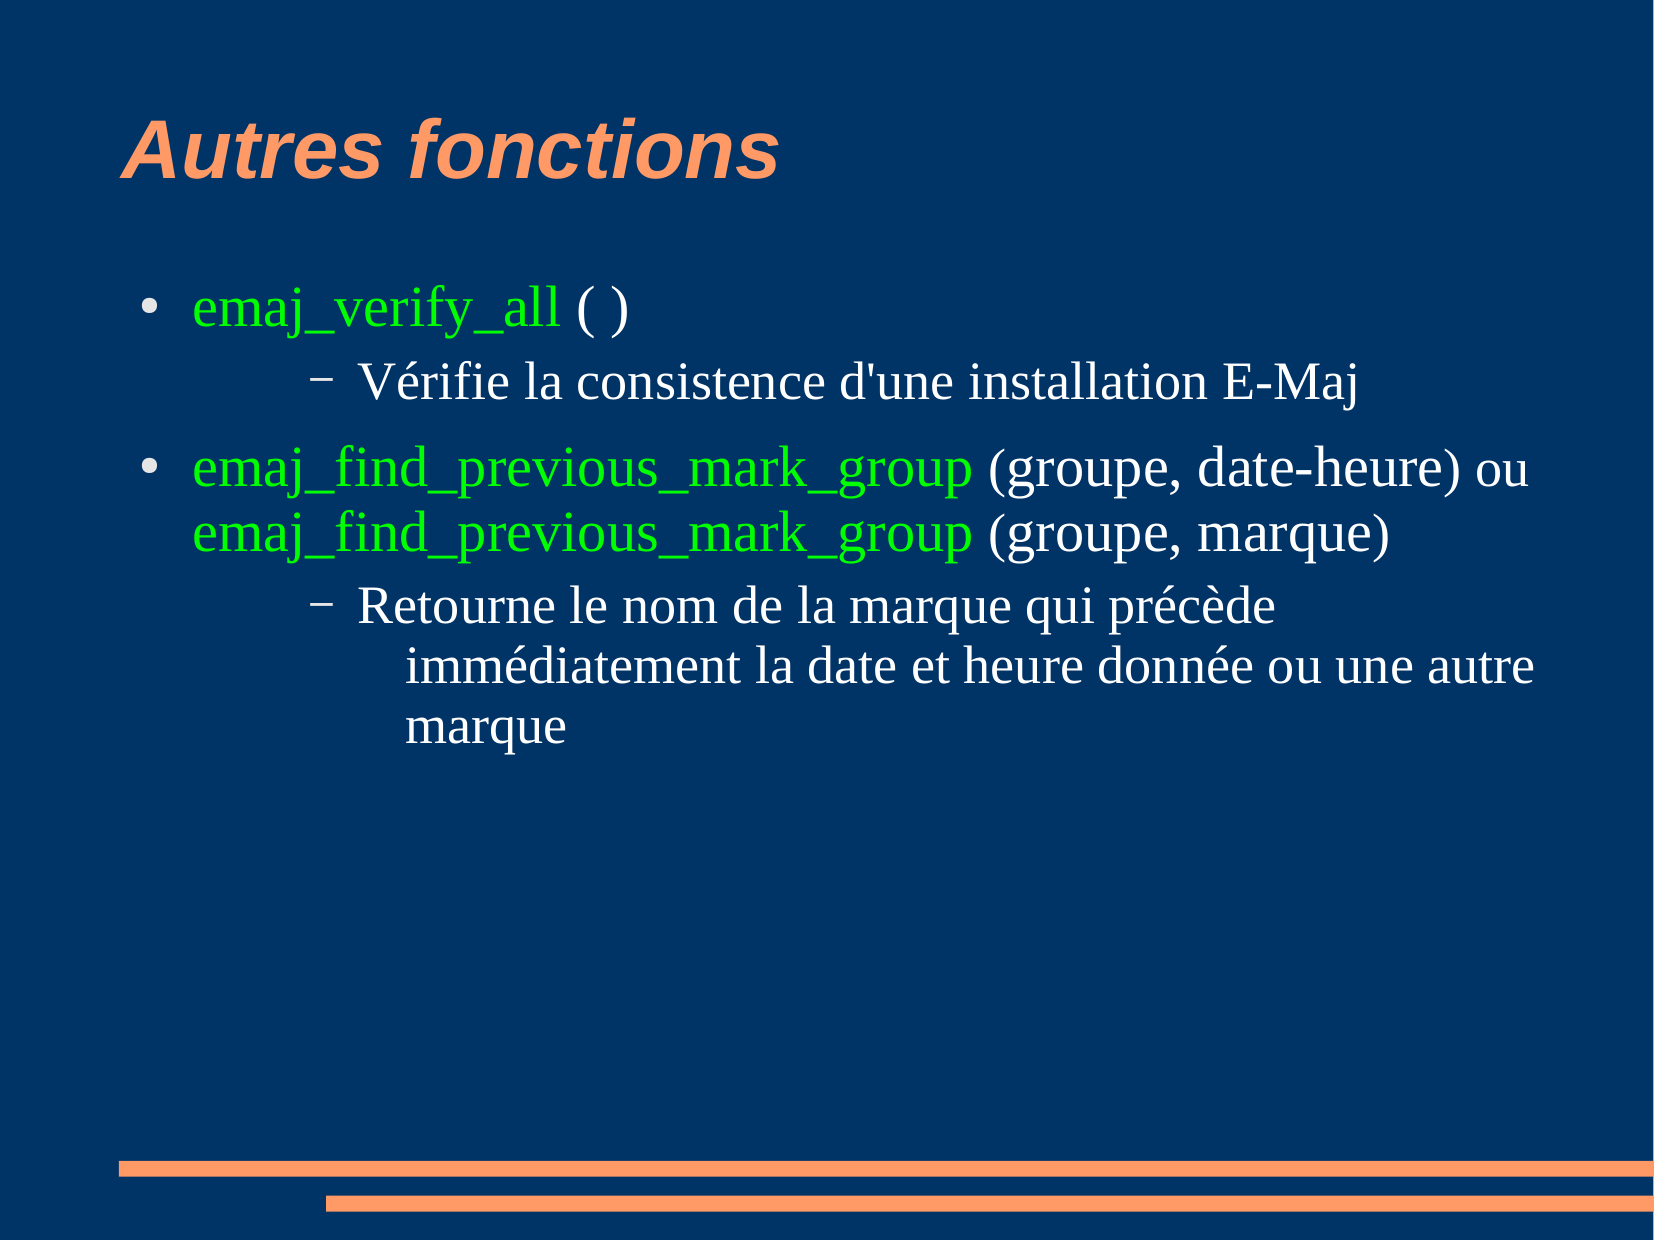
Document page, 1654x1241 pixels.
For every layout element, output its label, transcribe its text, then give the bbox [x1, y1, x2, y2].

list emaj_verify_all ( ) Vérifie la consistence d'une installation E-Maj emaj_find_previous_mark_group (groupe, date-heure) ou emaj_find_previous_mark_group (groupe, marque) Retourne le nom de la marque qui précède immédiatement la date et heure donnée ou une autre marque [121, 274, 1561, 1070]
title Autres fonctions [121, 53, 1534, 246]
